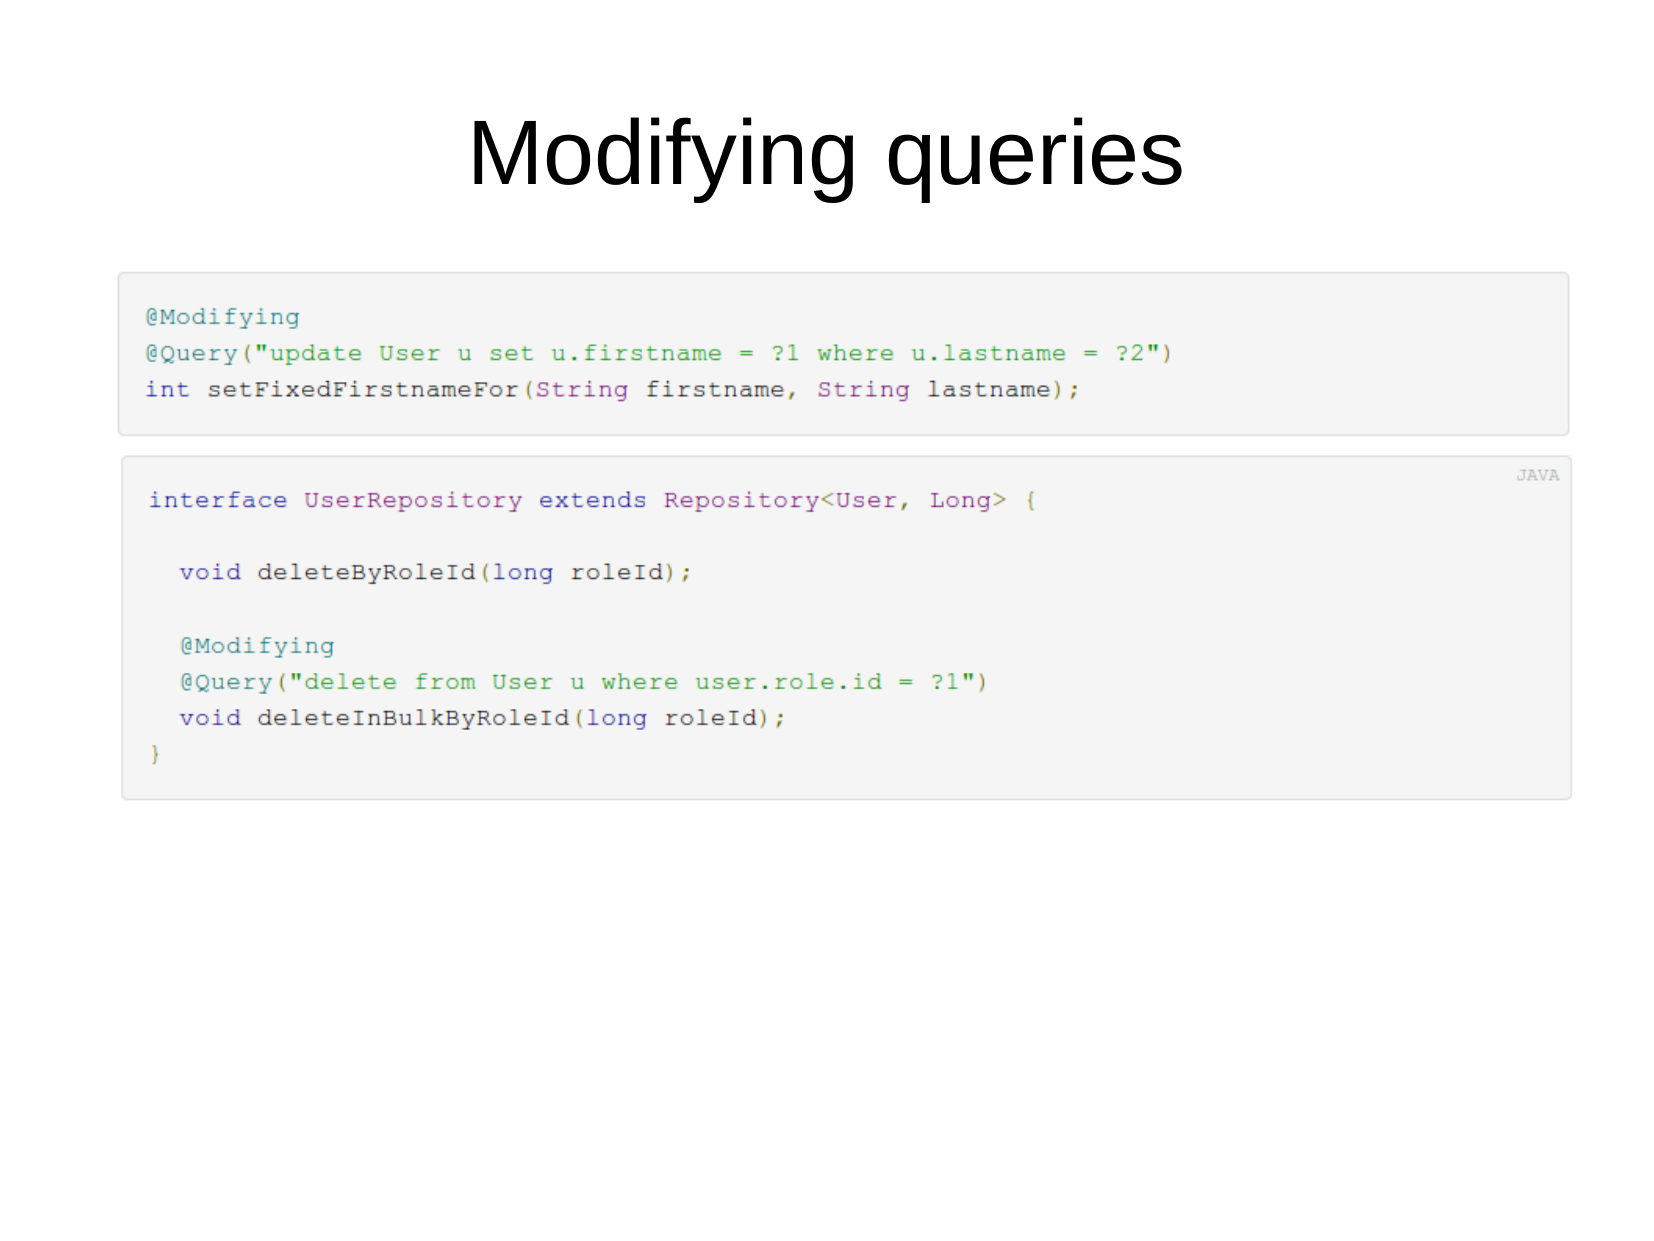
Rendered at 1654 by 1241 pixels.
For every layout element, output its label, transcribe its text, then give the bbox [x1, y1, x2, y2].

picture [107, 269, 1580, 813]
title Modifying queries [82, 49, 1571, 257]
